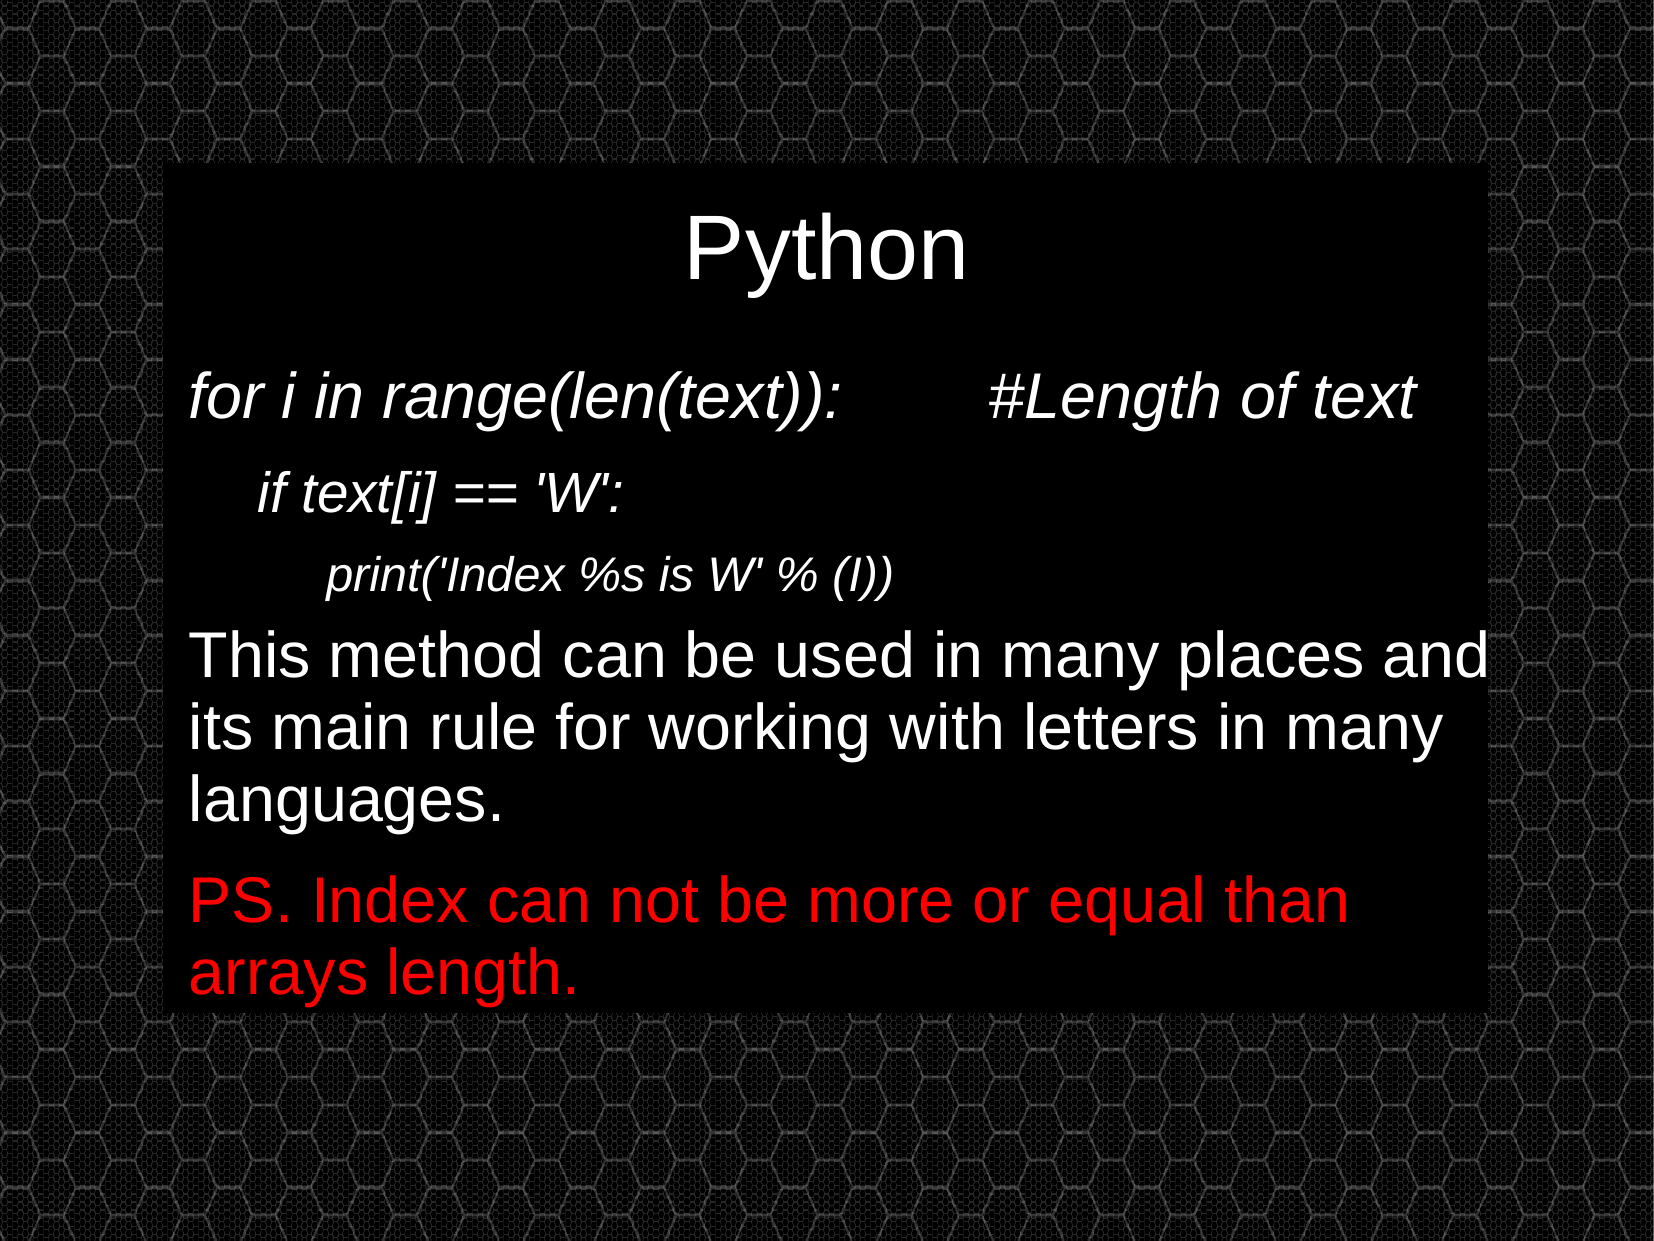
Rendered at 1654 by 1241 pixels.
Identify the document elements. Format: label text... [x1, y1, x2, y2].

list for i in range(len(text)): #Length of text if text[i] == 'W': print('Index %s is W' % (I)) This method can be used in many places and its main rule for working with letters in many languages. PS. Index can not be more or equal than arrays length. [120, 360, 1501, 1010]
title Python [82, 165, 1571, 331]
picture [0, 0, 1654, 1241]
